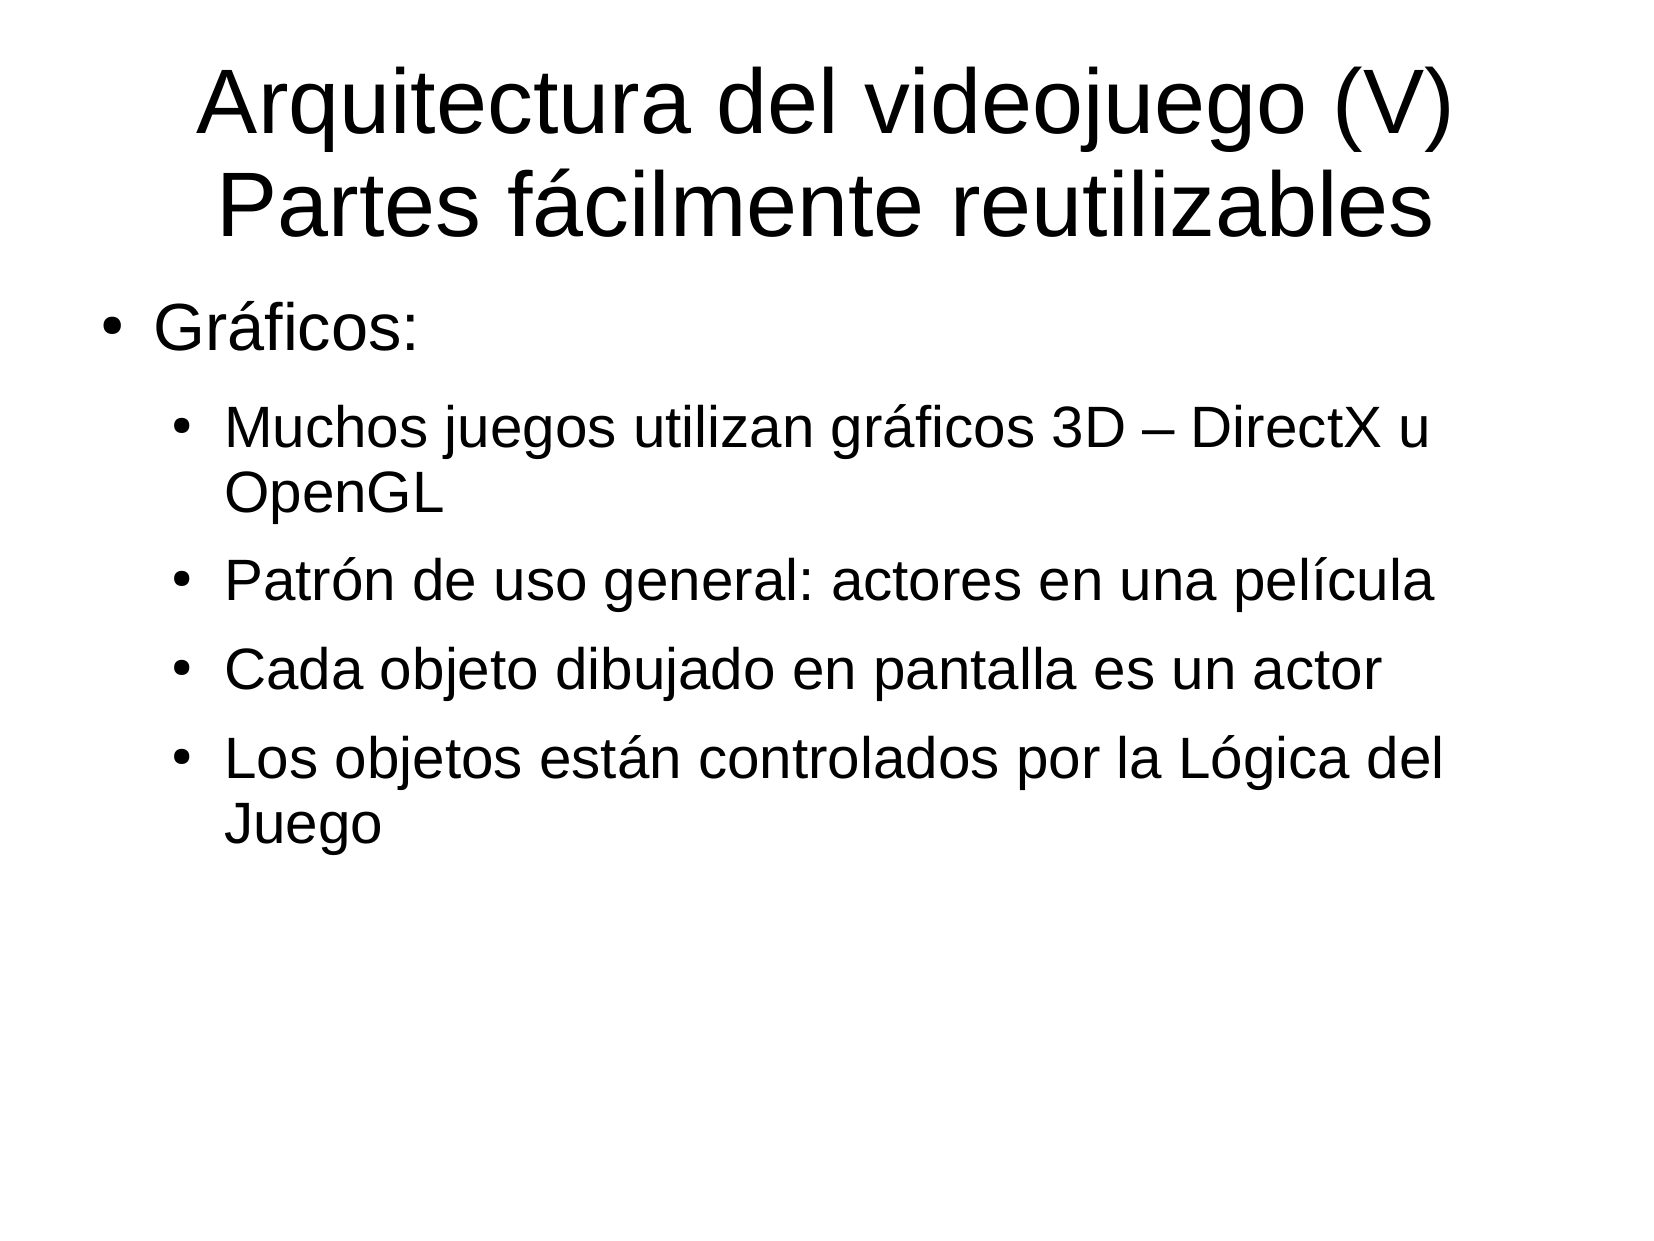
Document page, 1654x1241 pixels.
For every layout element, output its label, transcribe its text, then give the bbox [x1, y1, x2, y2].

list Gráficos: Muchos juegos utilizan gráficos 3D – DirectX u OpenGL Patrón de uso general: actores en una película Cada objeto dibujado en pantalla es un actor Los objetos están controlados por la Lógica del Juego [82, 290, 1571, 1094]
title Arquitectura del videojuego (V) Partes fácilmente reutilizables [82, 49, 1571, 257]
